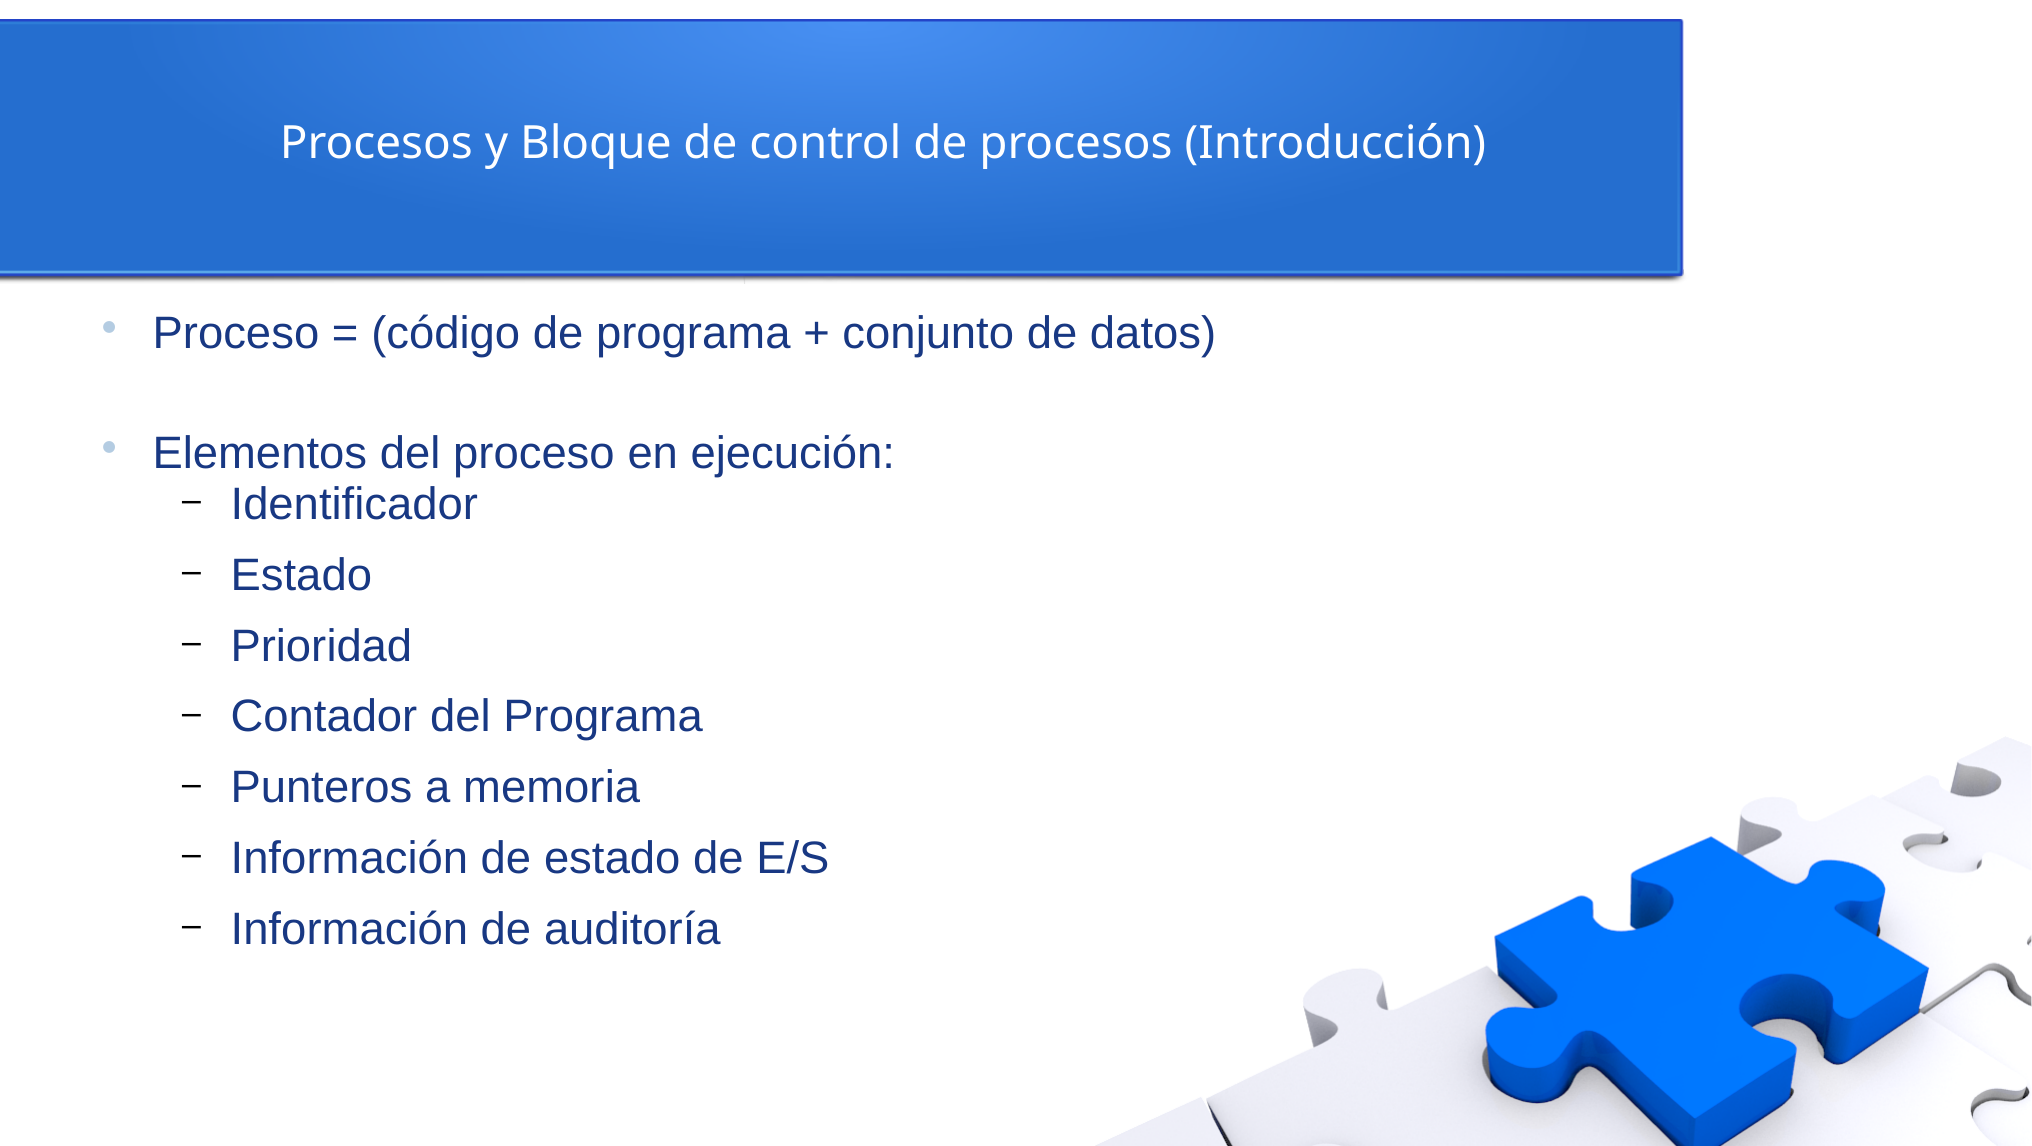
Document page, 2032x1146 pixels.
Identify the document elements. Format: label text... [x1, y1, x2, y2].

picture [1071, 605, 2032, 1146]
title Procesos y Bloque de control de procesos (Introducción) [101, 45, 1666, 237]
picture [0, 19, 1689, 284]
list Proceso = (código de programa + conjunto de datos) Elementos del proceso en ejecución: Identificador Estado Prioridad Contador del Programa Punteros a memoria Información de estado de E/S Información de auditoría [101, 307, 1619, 957]
